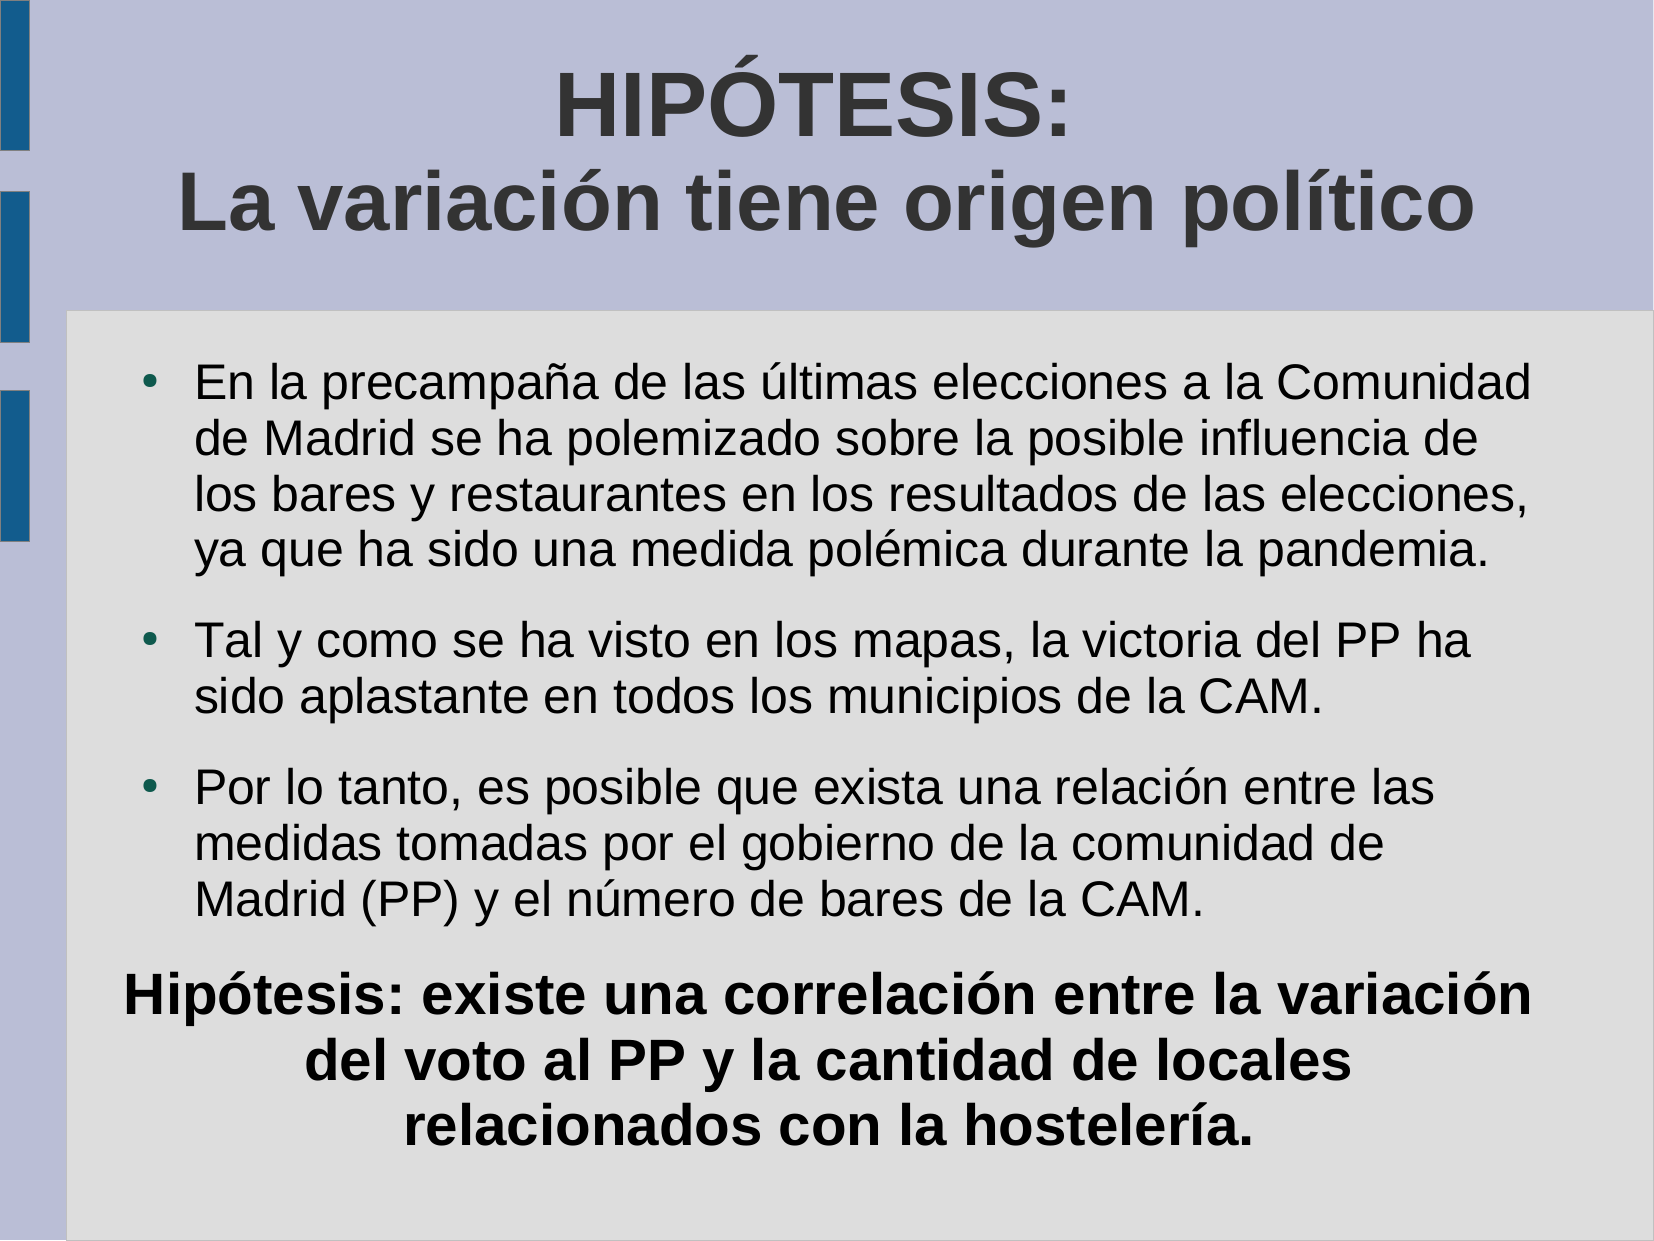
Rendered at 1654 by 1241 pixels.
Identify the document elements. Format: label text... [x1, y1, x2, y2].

title HIPÓTESIS: La variación tiene origen político [121, 47, 1534, 255]
list En la precampaña de las últimas elecciones a la Comunidad de Madrid se ha polemizado sobre la posible influencia de los bares y restaurantes en los resultados de las elecciones, ya que ha sido una medida polémica durante la pandemia. Tal y como se ha visto en los mapas, la victoria del PP ha sido aplastante en todos los municipios de la CAM. Por lo tanto, es posible que exista una relación entre las medidas tomadas por el gobierno de la comunidad de Madrid (PP) y el número de bares de la CAM. Hipótesis: existe una correlación entre la variación del voto al PP y la cantidad de locales relacionados con la hostelería. [123, 354, 1536, 1241]
